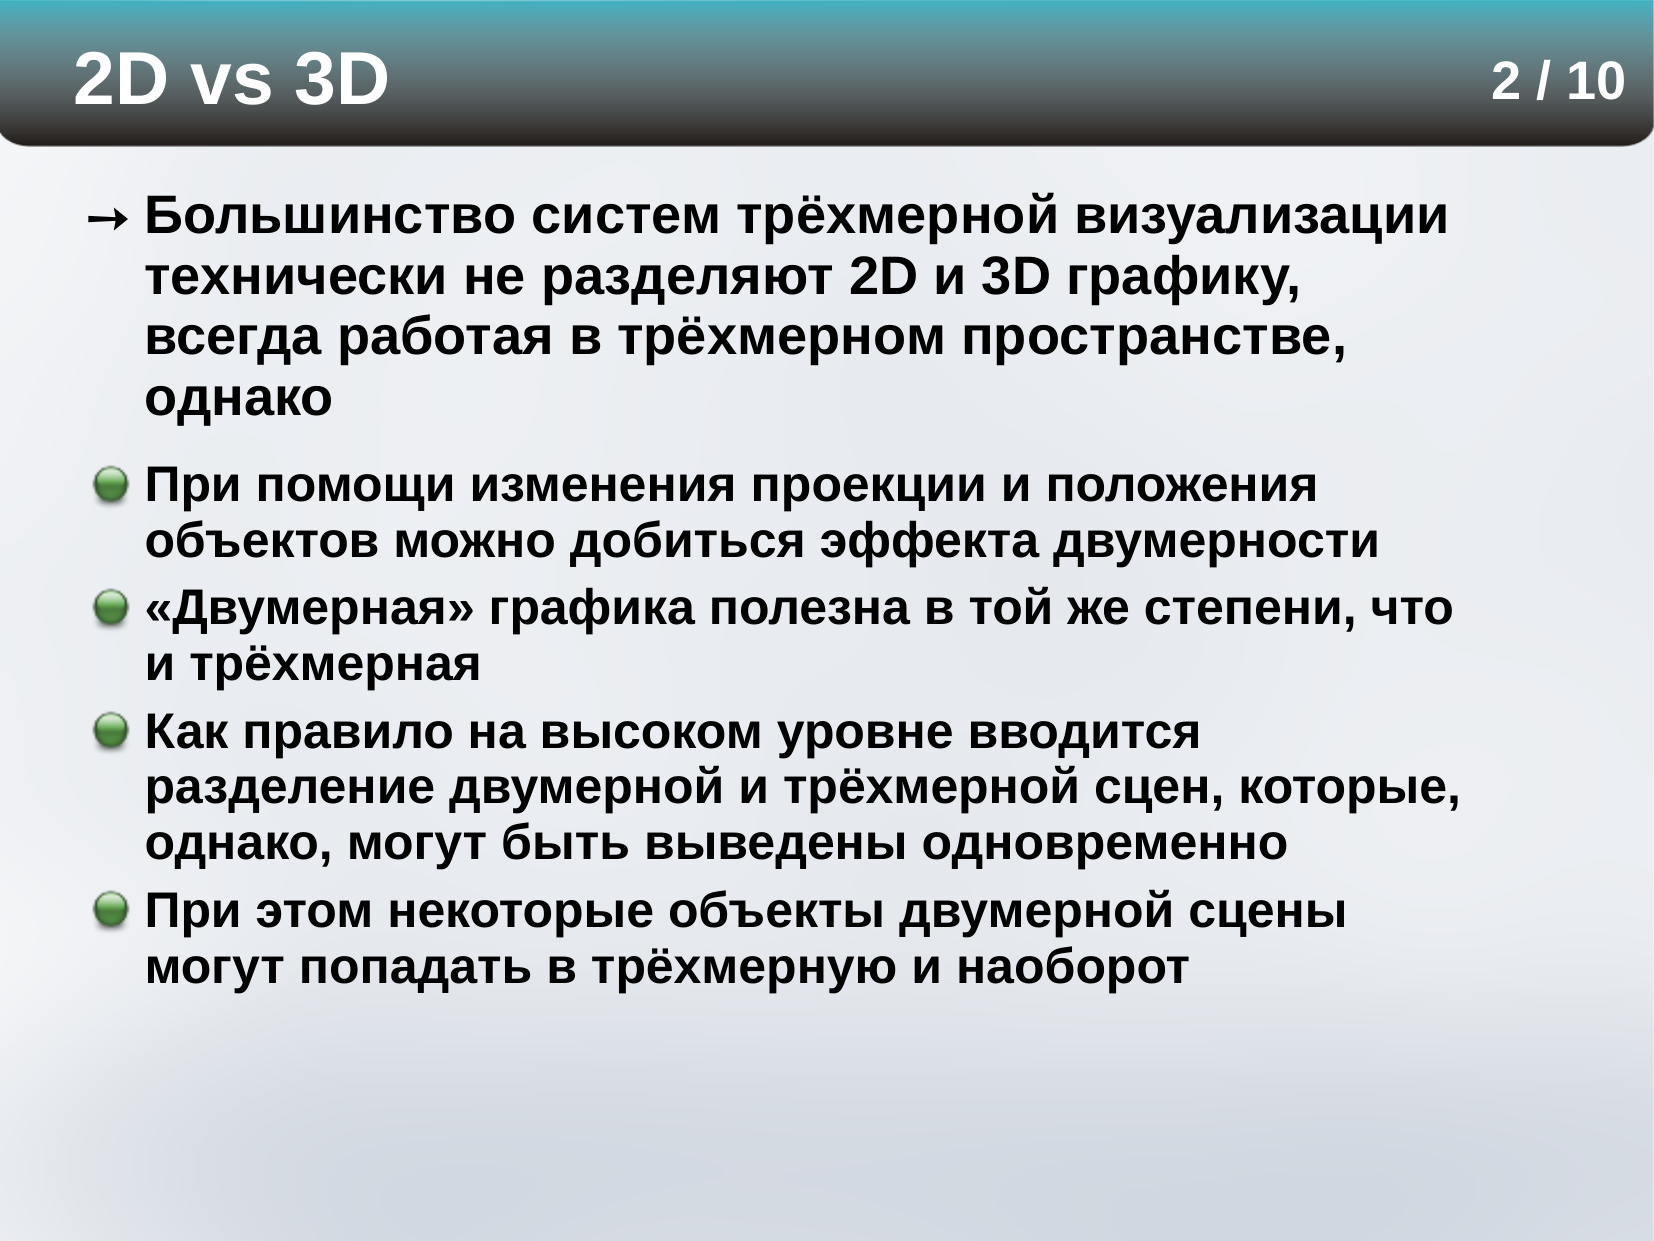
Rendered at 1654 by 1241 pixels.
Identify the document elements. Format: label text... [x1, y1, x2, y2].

text_box 2D vs 3D [59, 29, 1359, 129]
text_box Большинство систем трёхмерной визуализации технически не разделяют 2D и 3D графику, всегда работая в трёхмерном пространстве, однако При помощи изменения проекции и положения объектов можно добиться эффекта двумерности «Двумерная» графика полезна в той же степени, что и трёхмерная Как правило на высоком уровне вводится разделение двумерной и трёхмерной сцен, которые, однако, могут быть выведены одновременно При этом некоторые объекты двумерной сцены могут попадать в трёхмерную и наоборот [70, 177, 1506, 1001]
picture [0, 0, 1654, 1241]
text_box <номер> / 10 [1476, 42, 1654, 179]
